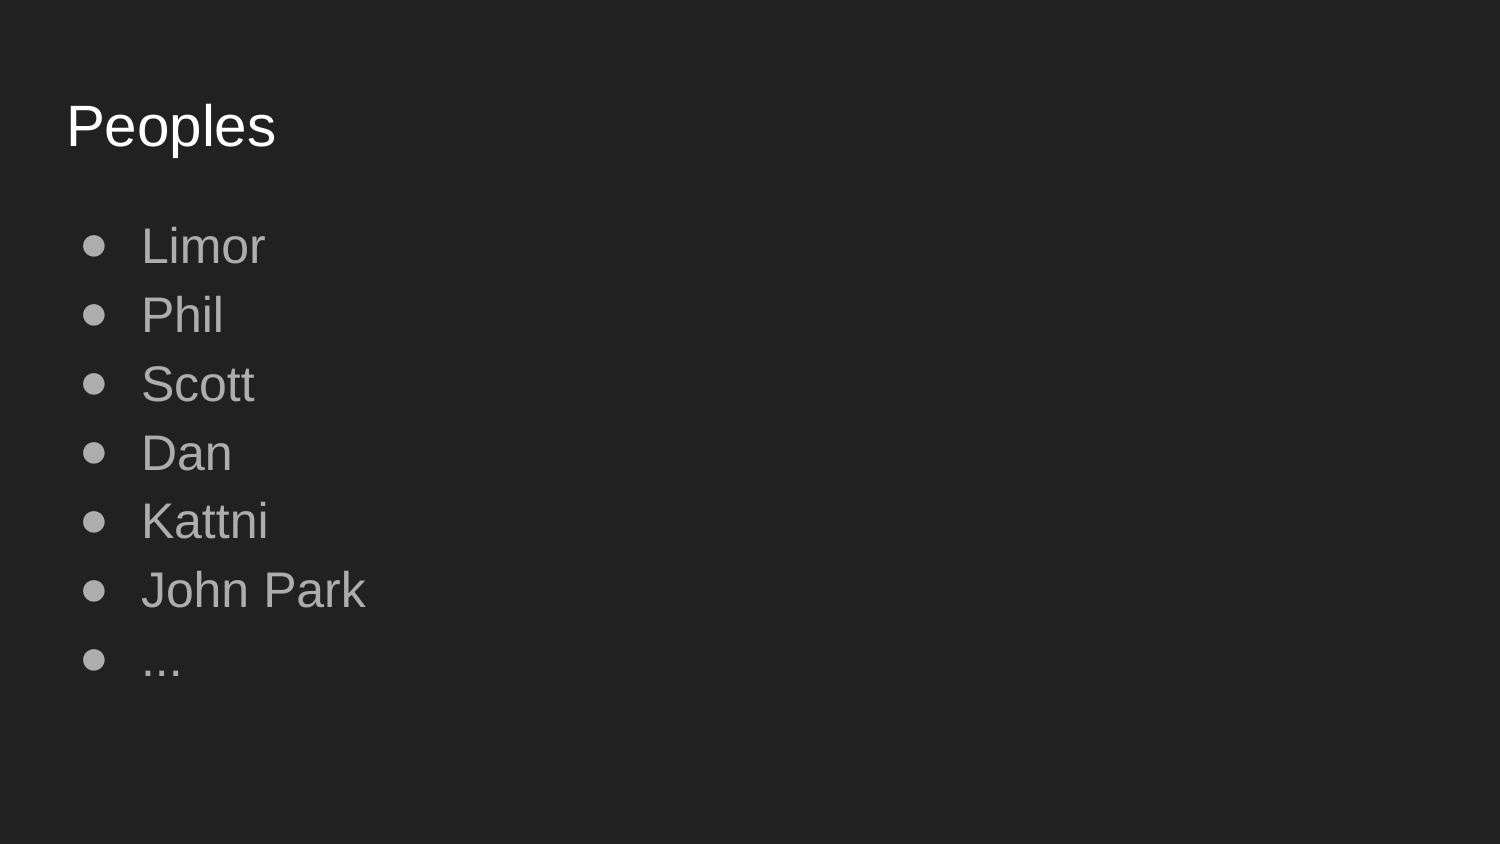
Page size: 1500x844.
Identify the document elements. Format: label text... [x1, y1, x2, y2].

title Peoples [51, 72, 1449, 167]
list Limor Phil Scott Dan Kattni John Park ... [51, 189, 1449, 750]
